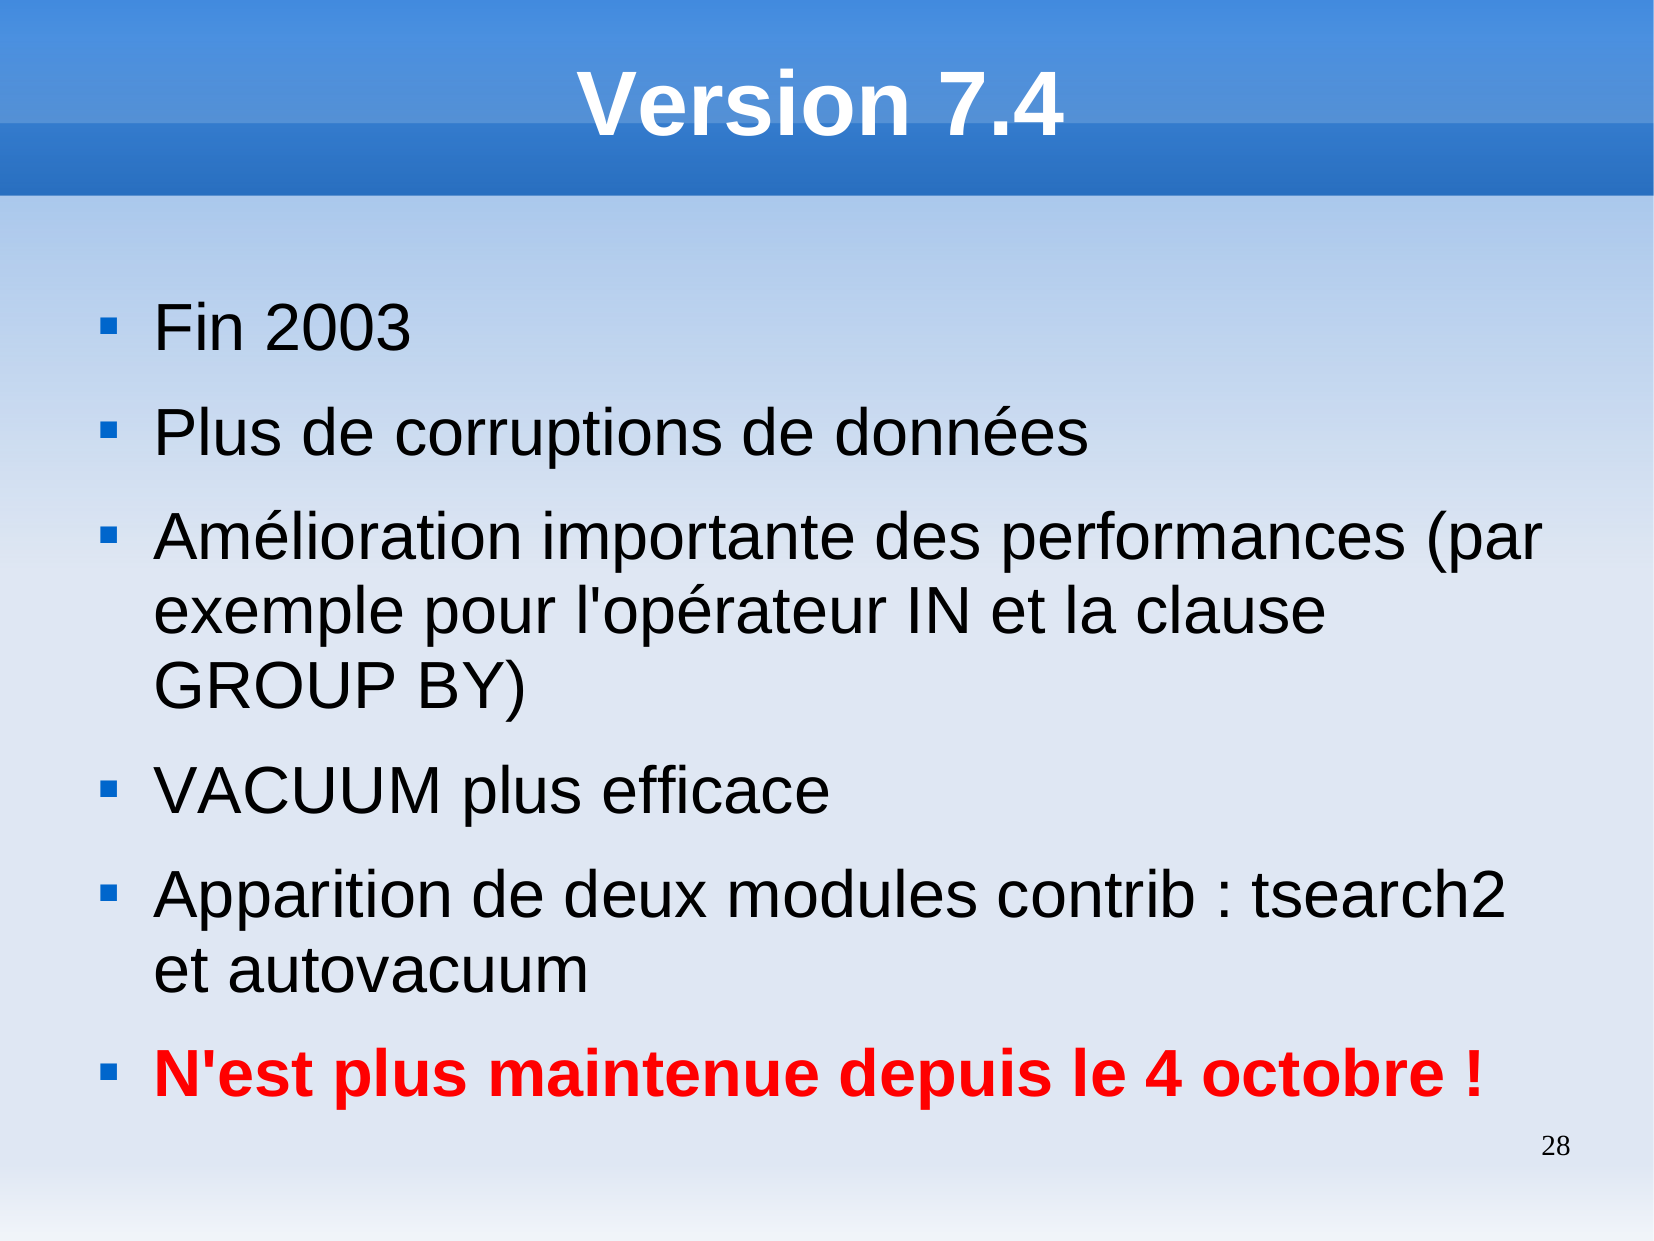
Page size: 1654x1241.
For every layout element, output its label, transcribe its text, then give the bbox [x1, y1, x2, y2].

title Version 7.4 [76, 0, 1565, 208]
list Fin 2003 Plus de corruptions de données Amélioration importante des performances (par exemple pour l'opérateur IN et la clause GROUP BY) VACUUM plus efficace Apparition de deux modules contrib : tsearch2 et autovacuum N'est plus maintenue depuis le 4 octobre ! [82, 290, 1571, 1111]
picture [0, 0, 1654, 1241]
